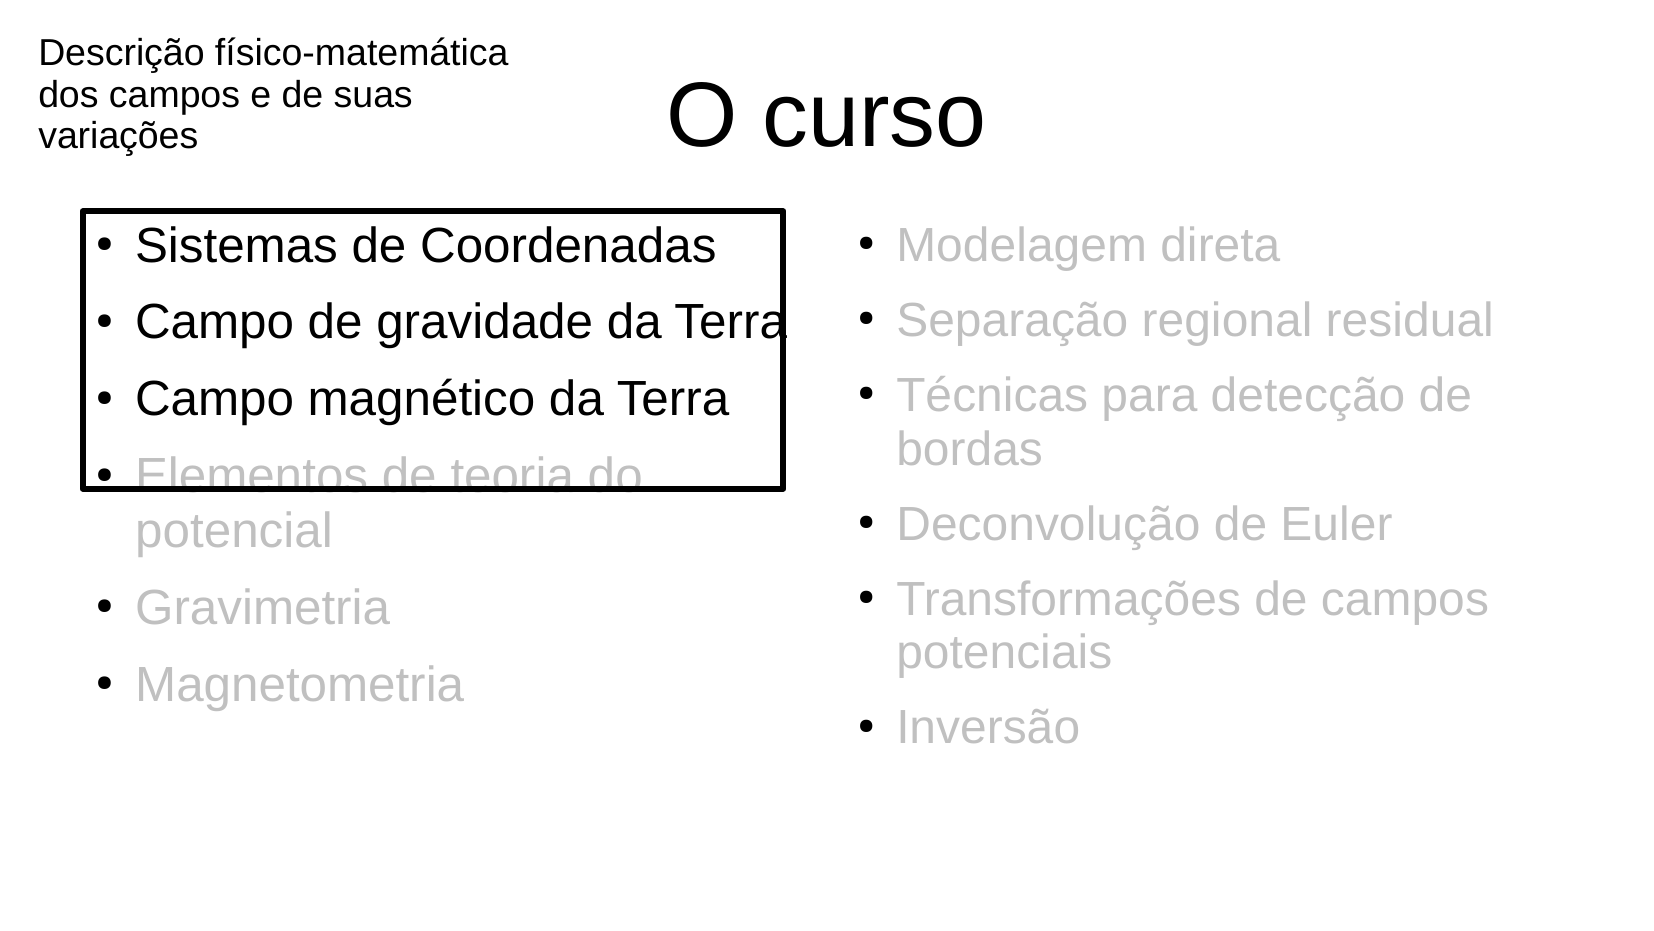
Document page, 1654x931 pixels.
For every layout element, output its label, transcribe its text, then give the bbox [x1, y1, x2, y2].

list Sistemas de Coordenadas Campo de gravidade da Terra Campo magnético da Terra Elementos de teoria do potencial Gravimetria Magnetometria [82, 217, 809, 758]
list Modelagem direta Separação regional residual Técnicas para detecção de bordas Deconvolução de Euler Transformações de campos potenciais Inversão [845, 217, 1572, 758]
title O curso [82, 37, 1571, 193]
text_box Descrição físico-matemática dos campos e de suas variações [23, 23, 532, 165]
list Sistemas de Coordenadas Campo de gravidade da Terra Campo magnético da Terra Elementos de teoria do potencial Gravimetria Magnetometria [86, 217, 780, 486]
